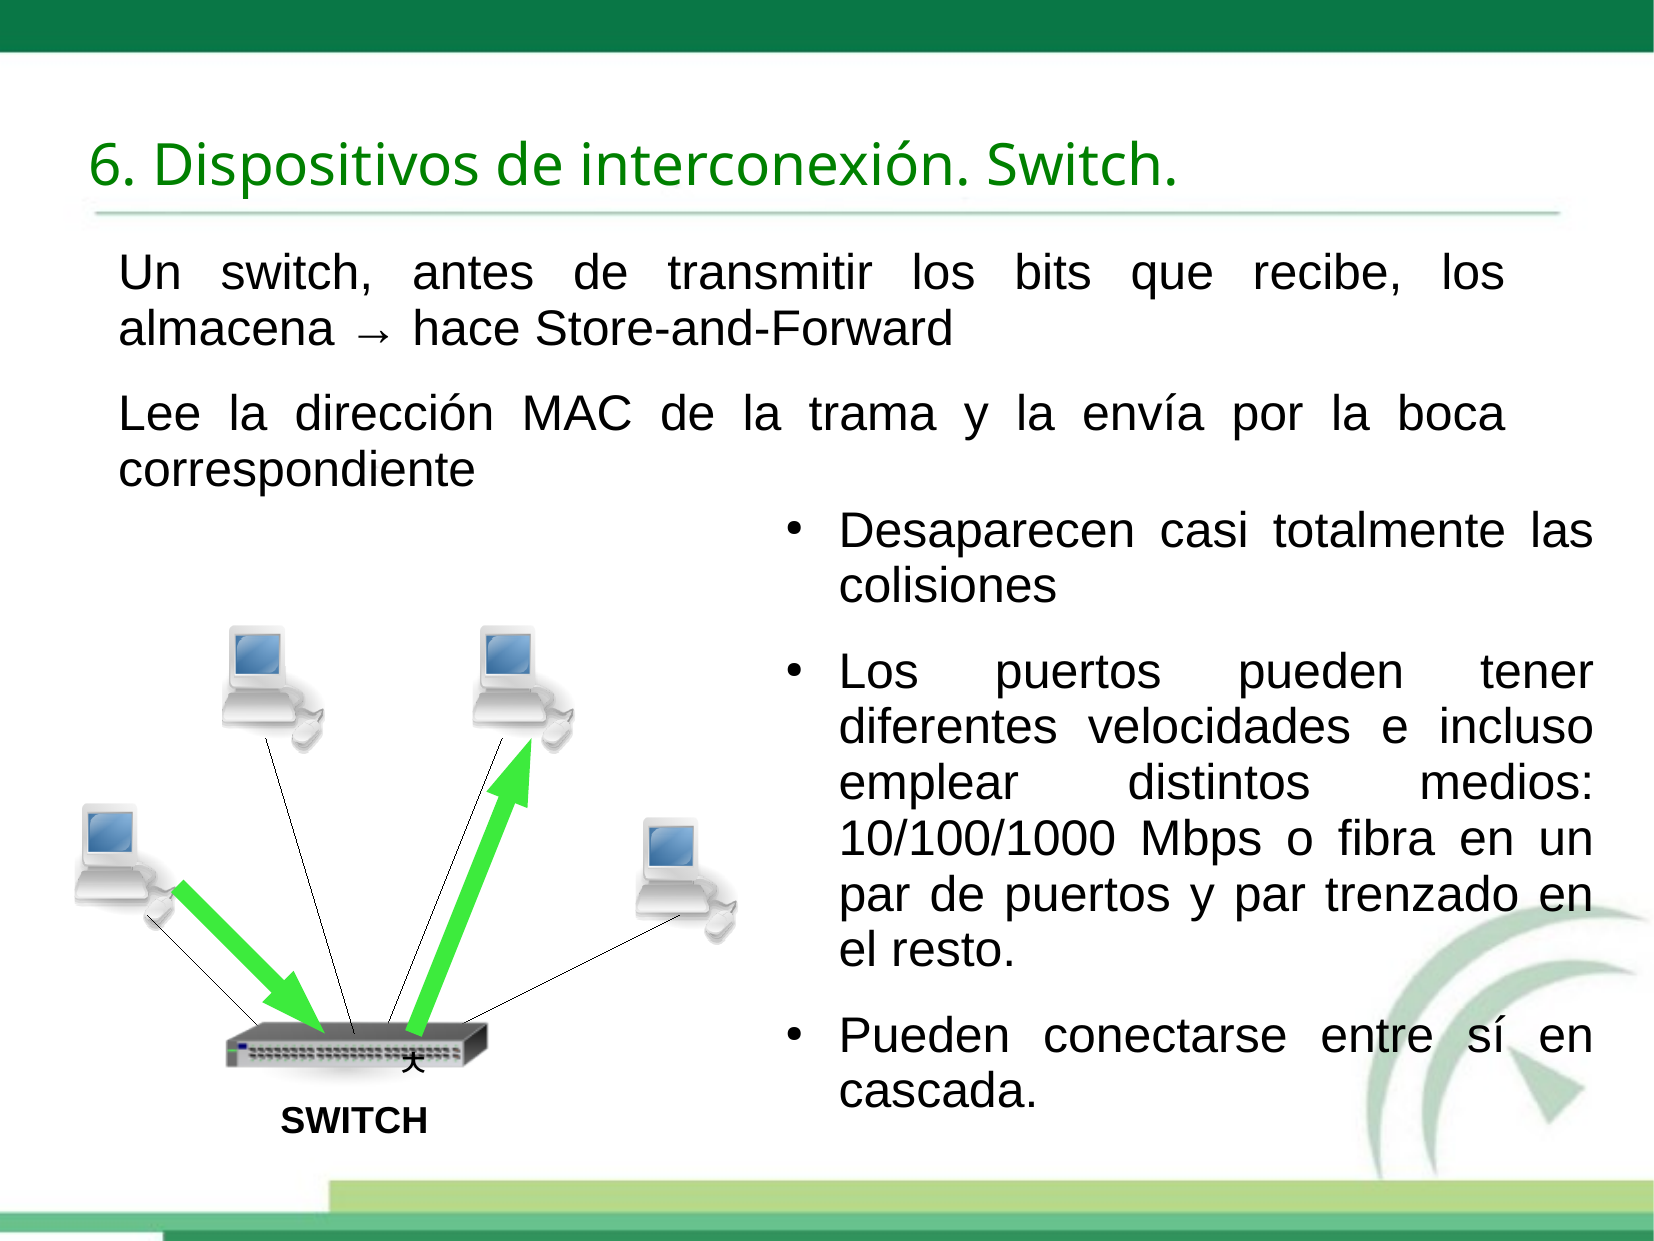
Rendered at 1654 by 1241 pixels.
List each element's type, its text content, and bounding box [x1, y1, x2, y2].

list Un switch, antes de transmitir los bits que recibe, los almacena → hace Store-and-Forward Lee la dirección MAC de la trama y la envía por la boca correspondiente [118, 244, 1506, 532]
text_box SWITCH [265, 1092, 473, 1151]
list Desaparecen casi totalmente las colisiones Los puertos pueden tener diferentes velocidades e incluso emplear distintos medios: 10/100/1000 Mbps o fibra en un par de puertos y par trenzado en el resto. Pueden conectarse entre sí en cascada. [767, 501, 1595, 1204]
picture [0, 0, 1654, 1241]
title 6. Dispositivos de interconexión. Switch. [88, 118, 1577, 207]
